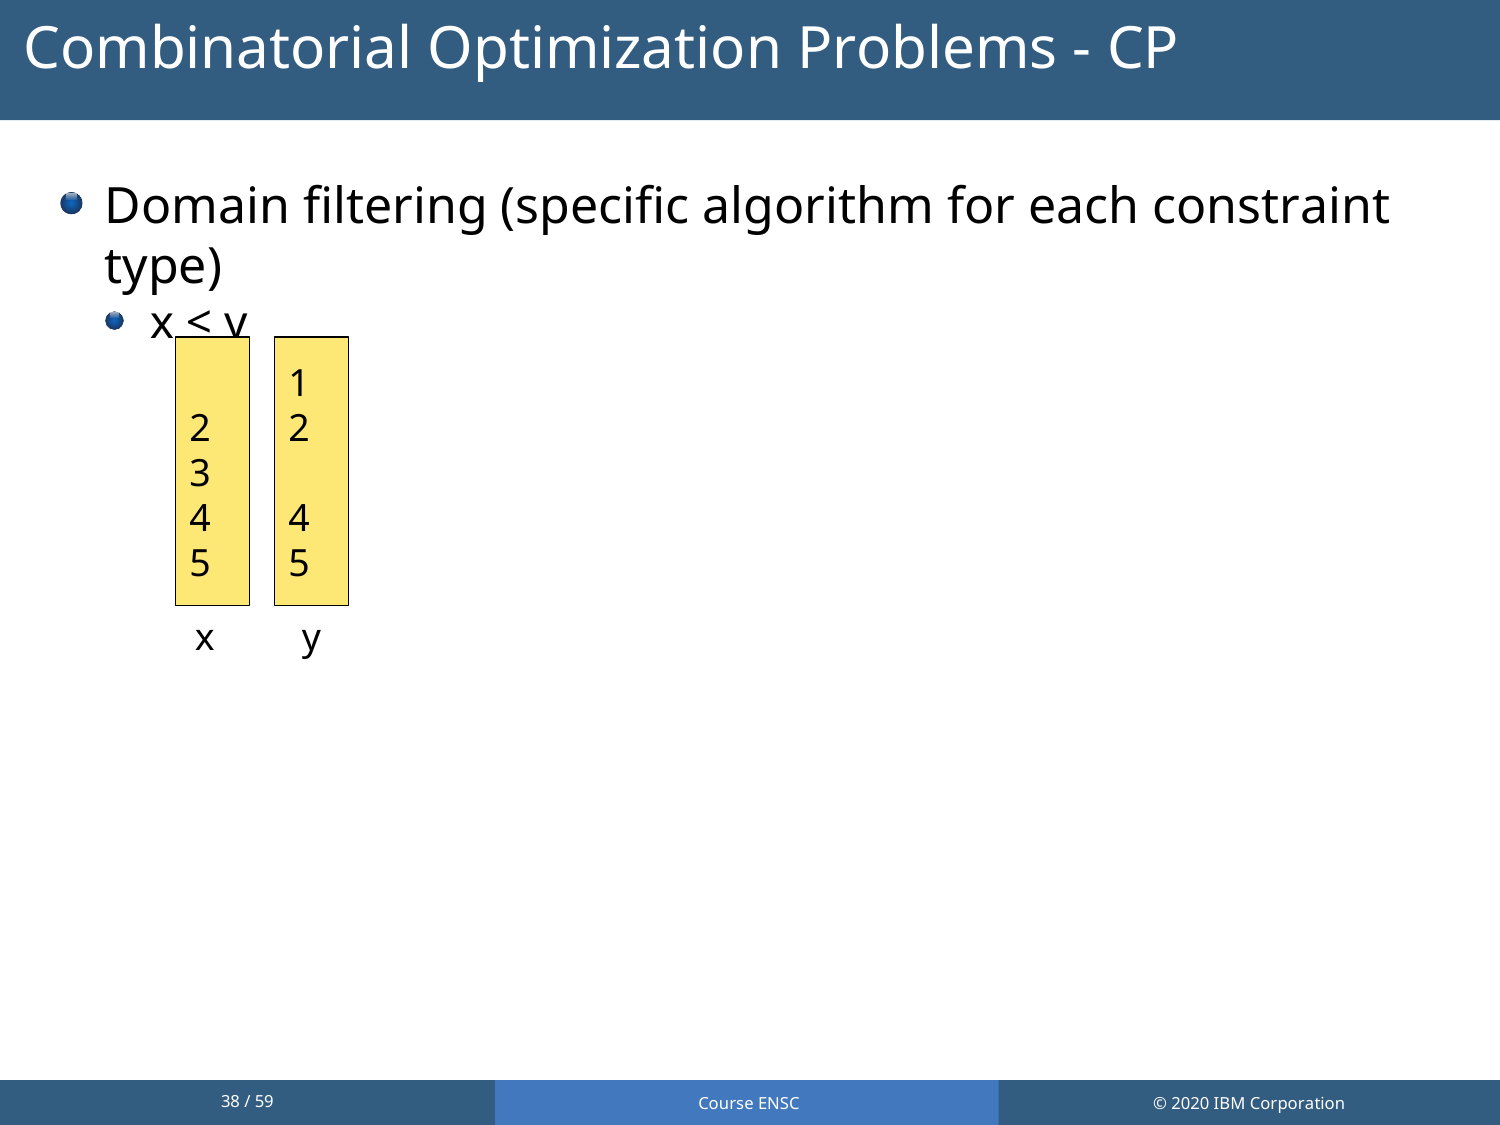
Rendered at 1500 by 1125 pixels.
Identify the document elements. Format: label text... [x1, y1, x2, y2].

text_box 2 3 4 5 [175, 337, 250, 606]
text_box 1 2 4 5 [274, 337, 349, 605]
title Combinatorial Optimization Problems - CP [0, 0, 1500, 121]
list Domain filtering (specific algorithm for each constraint type) x < y [45, 165, 1486, 1051]
text_box x y [180, 605, 388, 666]
